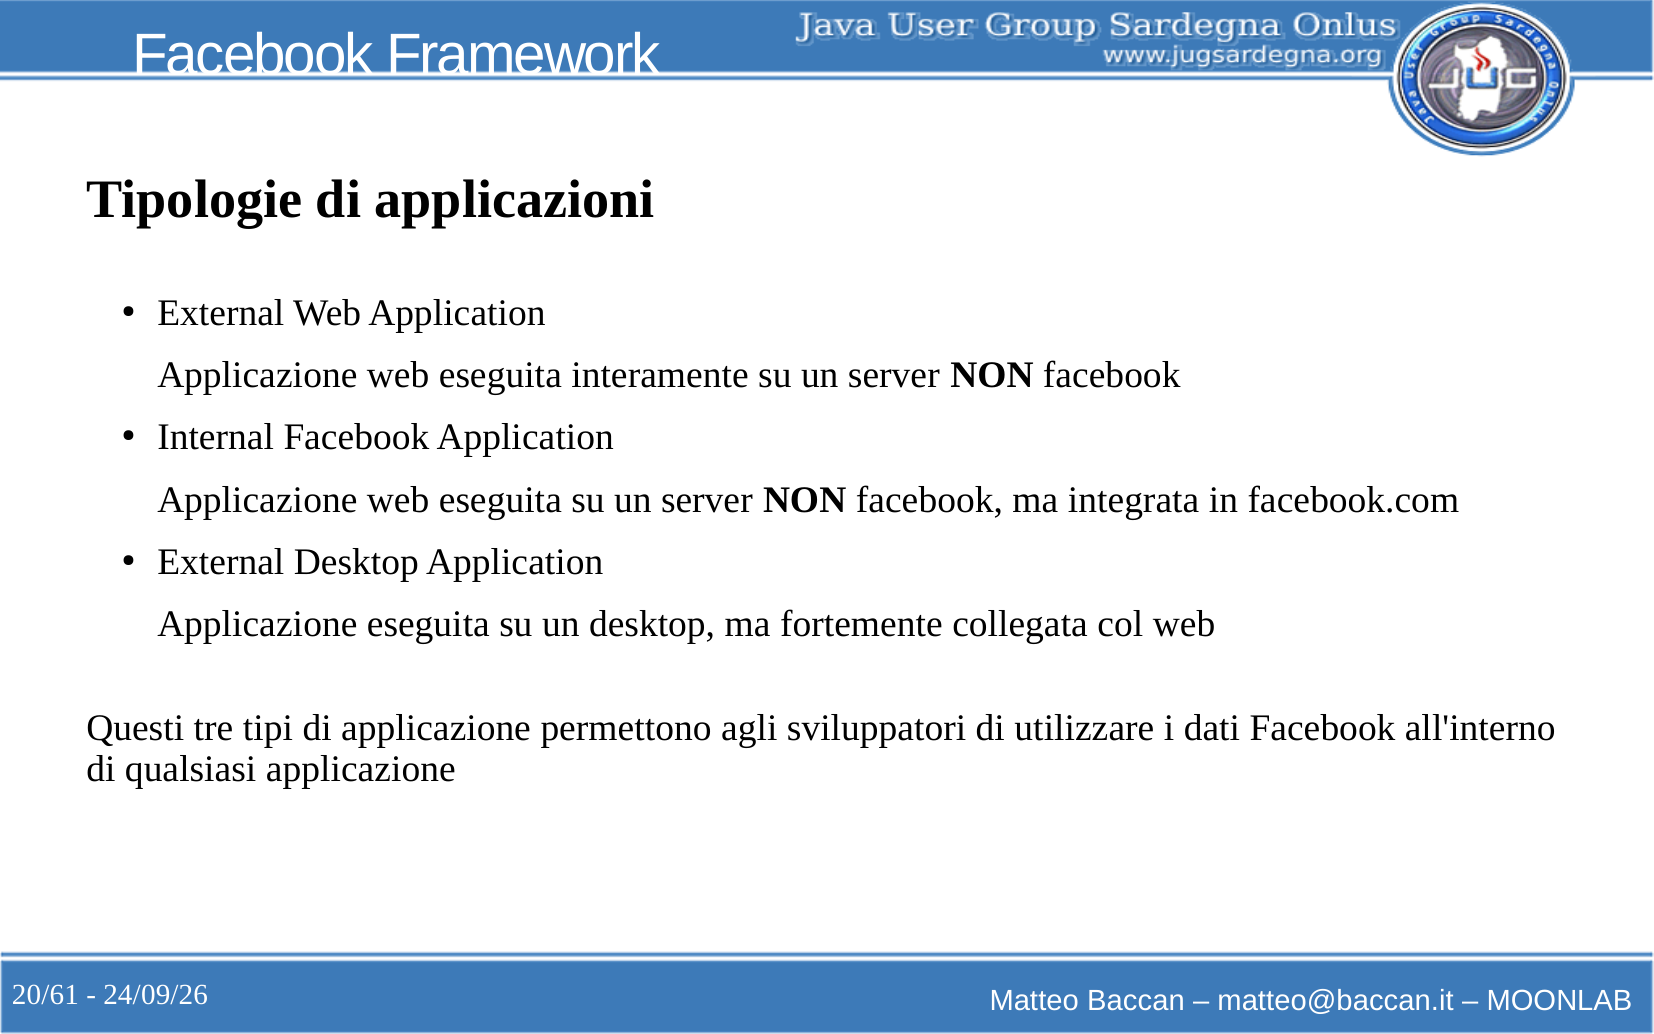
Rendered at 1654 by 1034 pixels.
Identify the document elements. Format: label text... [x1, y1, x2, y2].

text_box Tipologie di applicazioni External Web Application Applicazione web eseguita interamente su un server NON facebook Internal Facebook Application Applicazione web eseguita su un server NON facebook, ma integrata in facebook.com External Desktop Application Applicazione eseguita su un desktop, ma fortemente collegata col web Questi tre tipi di applicazione permettono agli sviluppatori di utilizzare i dati Facebook all'interno di qualsiasi applicazione [71, 162, 1583, 815]
picture [0, 0, 1654, 1034]
title Facebook Framework [132, 5, 1609, 103]
